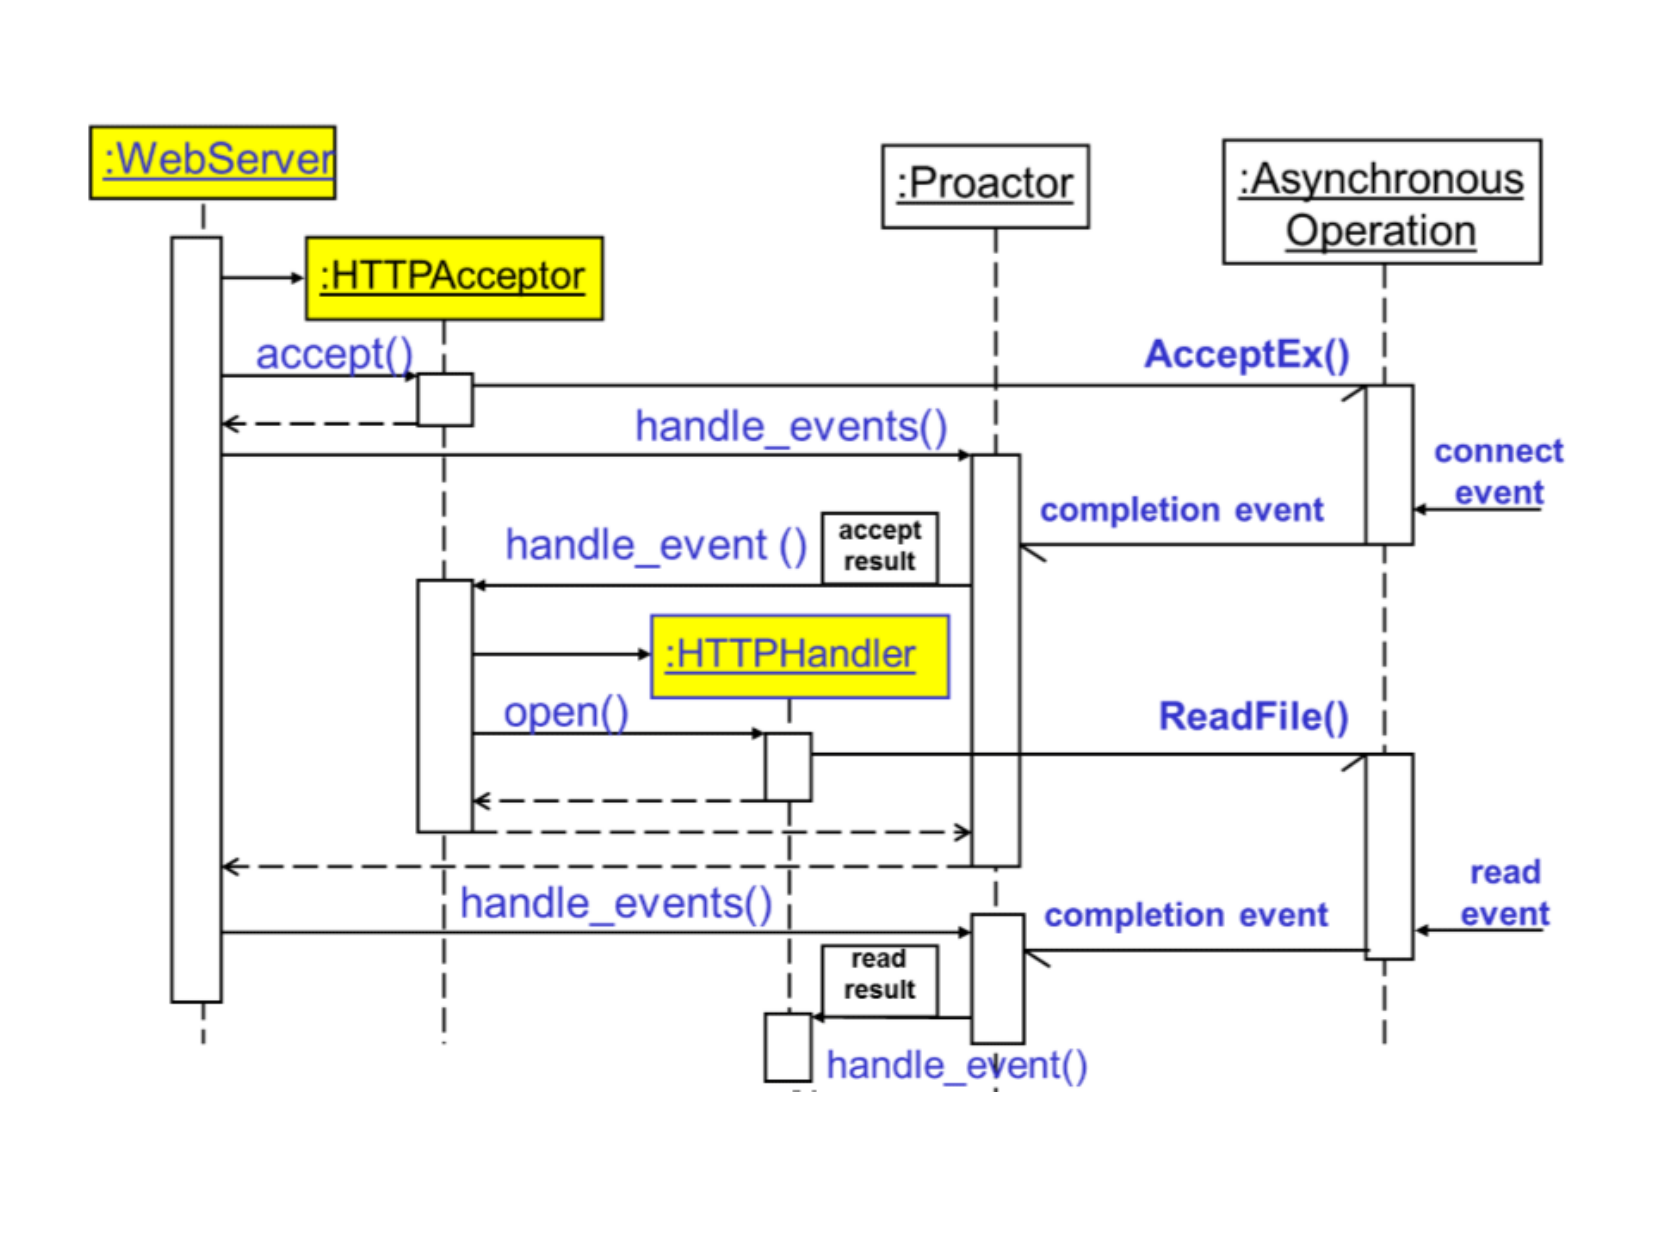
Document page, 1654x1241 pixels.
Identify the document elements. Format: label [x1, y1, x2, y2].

picture [87, 118, 1571, 1093]
